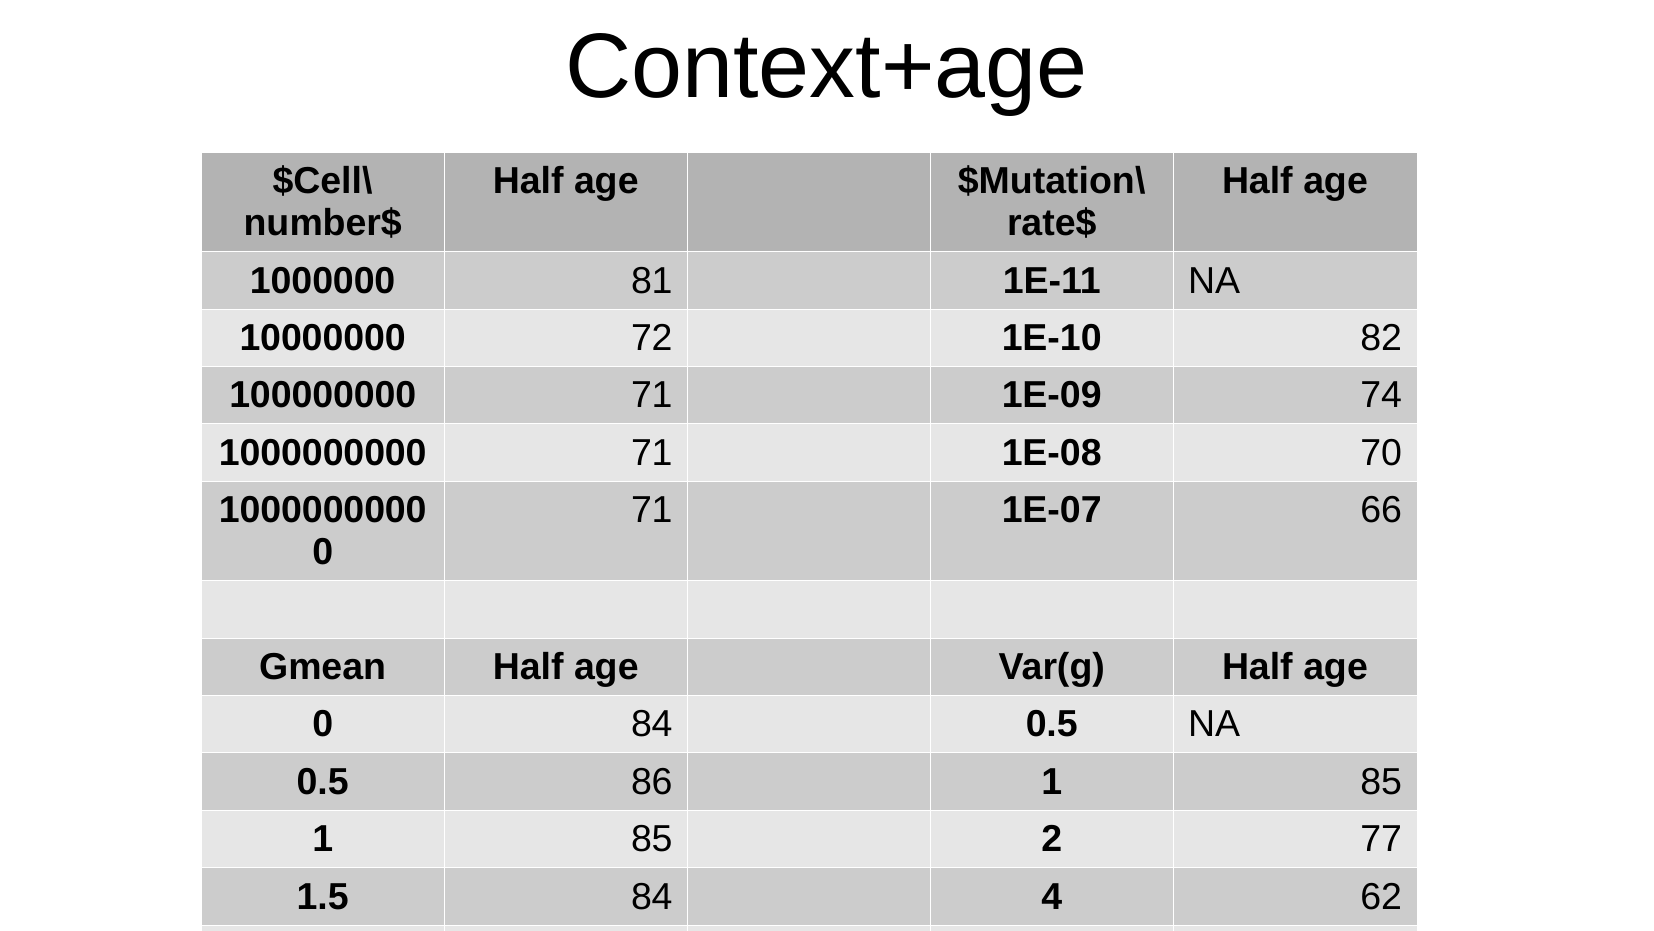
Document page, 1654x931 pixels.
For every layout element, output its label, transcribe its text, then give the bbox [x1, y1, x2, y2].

table_cell 0.5 [202, 753, 444, 810]
table_cell 1E-10 [931, 310, 1173, 366]
table_cell 1 [202, 811, 444, 867]
table_cell [688, 926, 930, 931]
table_cell 0 [202, 696, 444, 752]
title Context+age [82, 0, 1571, 144]
table_cell [688, 367, 930, 423]
table_cell 82 [1174, 310, 1417, 366]
table_cell 2 [931, 811, 1173, 867]
table_cell [688, 753, 930, 810]
table_cell [931, 581, 1173, 638]
table_cell 0.5 [931, 696, 1173, 752]
table_cell 66 [1174, 482, 1417, 580]
table_cell 81 [445, 252, 687, 309]
table_cell 10000000 [202, 310, 444, 366]
table_cell 1.5 [202, 868, 444, 925]
table_cell [688, 868, 930, 925]
table_cell 71 [445, 482, 687, 580]
table_cell 2 [202, 926, 444, 931]
table_cell Var(g) [931, 639, 1173, 695]
table_cell 84 [445, 696, 687, 752]
table_cell 71 [445, 367, 687, 423]
table_header $Cell\ number$ [202, 153, 444, 251]
table_cell Half age [1174, 639, 1417, 695]
table_header [688, 153, 930, 251]
table_cell NA [1174, 696, 1417, 752]
table_header $Mutation\ rate$ [931, 153, 1173, 251]
table_cell 100000000 [202, 367, 444, 423]
table_cell [1174, 926, 1417, 931]
table_cell [1174, 581, 1417, 638]
table_cell [688, 639, 930, 695]
table_header Half age [445, 153, 687, 251]
table_cell [931, 926, 1173, 931]
table_cell 1E-11 [931, 252, 1173, 309]
table_cell 71 [445, 424, 687, 481]
table_cell 62 [1174, 868, 1417, 925]
table_cell [688, 424, 930, 481]
table_cell [688, 811, 930, 867]
table_cell Half age [445, 639, 687, 695]
table_cell 4 [931, 868, 1173, 925]
table_cell [688, 310, 930, 366]
table_cell 84 [445, 868, 687, 925]
table_header Half age [1174, 153, 1417, 251]
table_cell 72 [445, 310, 687, 366]
table_cell 74 [1174, 367, 1417, 423]
table_cell 83 [445, 926, 687, 931]
table_cell 10000000000 [202, 482, 444, 580]
table_cell [688, 482, 930, 580]
table_cell [202, 581, 444, 638]
table_cell Gmean [202, 639, 444, 695]
table_cell [445, 581, 687, 638]
table_cell 77 [1174, 811, 1417, 867]
table_cell 1E-08 [931, 424, 1173, 481]
table_cell [688, 696, 930, 752]
table_cell 1E-07 [931, 482, 1173, 580]
table_cell 1000000000 [202, 424, 444, 481]
table_cell 86 [445, 753, 687, 810]
table_cell 1000000 [202, 252, 444, 309]
table_cell [688, 581, 930, 638]
table_cell NA [1174, 252, 1417, 309]
table_cell 1 [931, 753, 1173, 810]
table_cell 70 [1174, 424, 1417, 481]
table_cell 85 [445, 811, 687, 867]
table_cell 1E-09 [931, 367, 1173, 423]
table_cell [688, 252, 930, 309]
table_cell 85 [1174, 753, 1417, 810]
